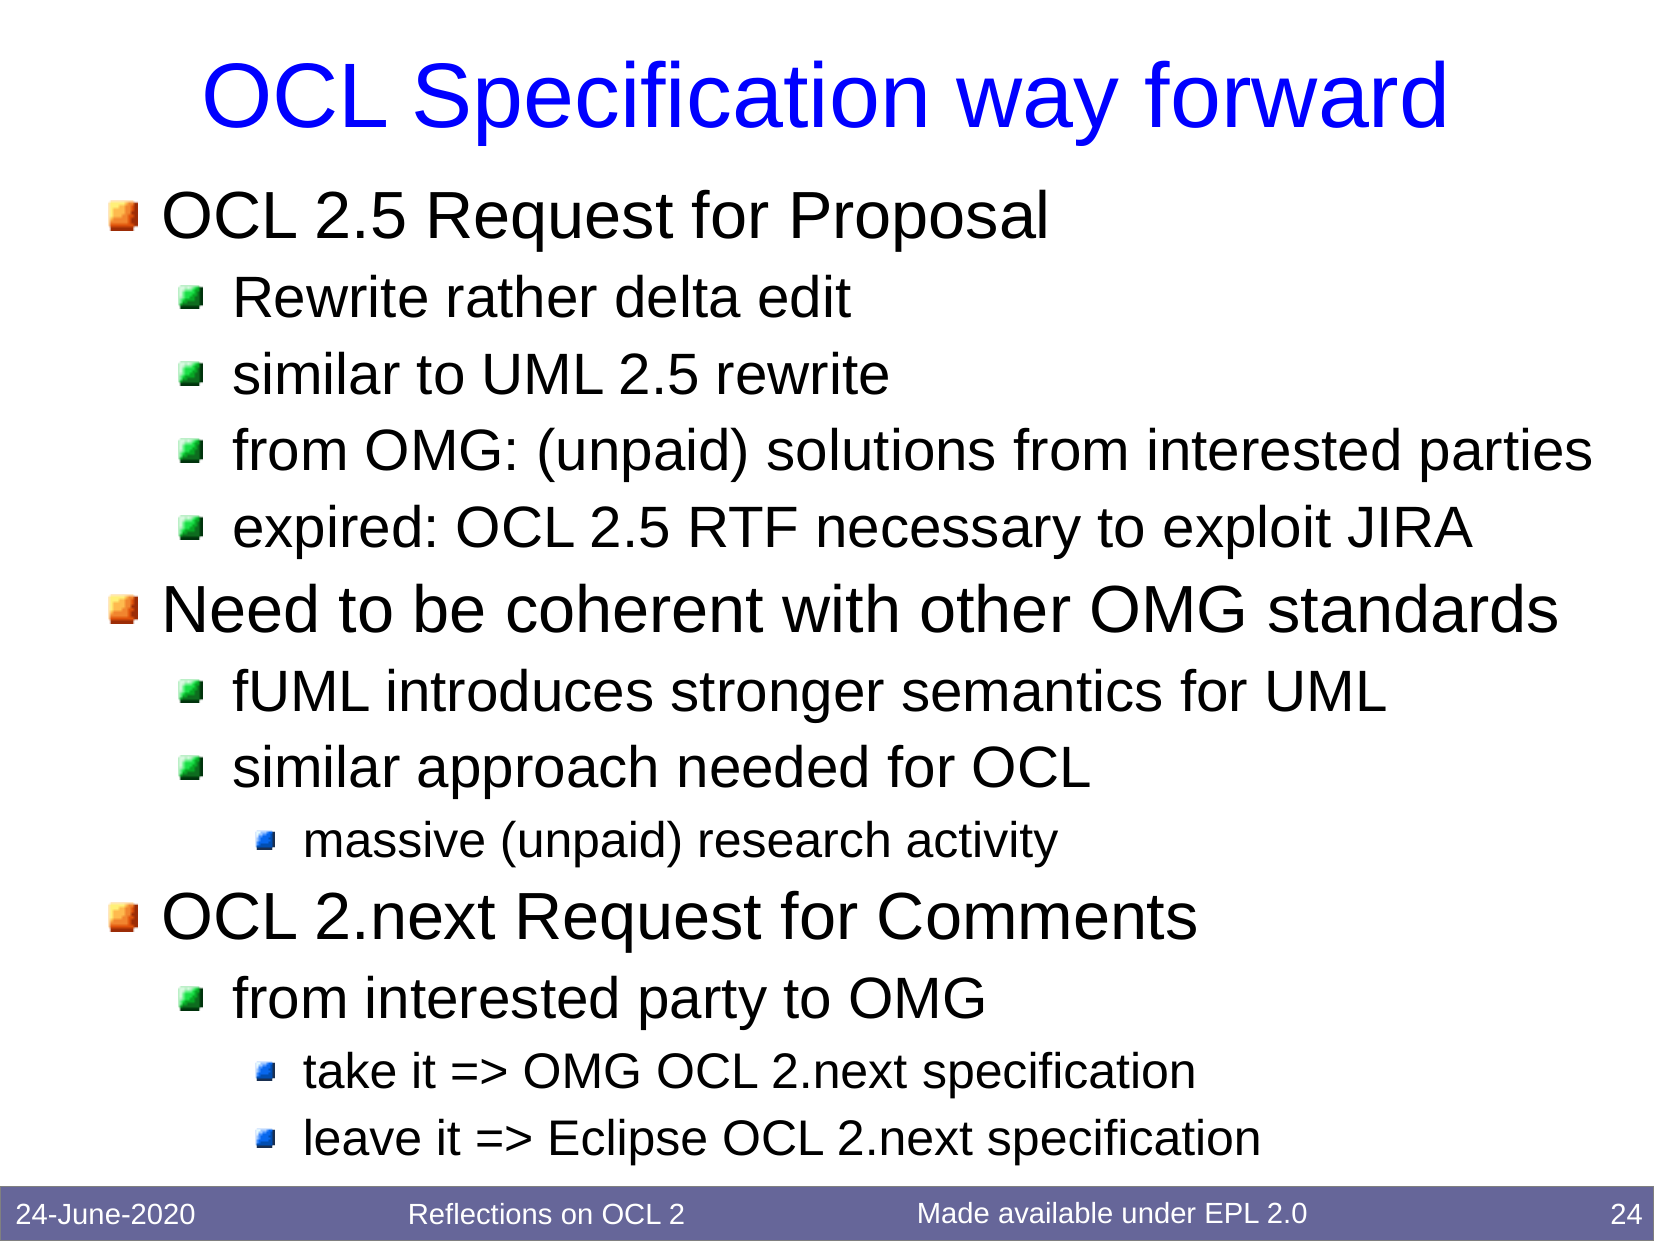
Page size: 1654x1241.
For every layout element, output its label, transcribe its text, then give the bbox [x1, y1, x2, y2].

title OCL Specification way forward [82, 44, 1571, 148]
list OCL 2.5 Request for Proposal Rewrite rather delta edit similar to UML 2.5 rewrite from OMG: (unpaid) solutions from interested parties expired: OCL 2.5 RTF necessary to exploit JIRA Need to be coherent with other OMG standards fUML introduces stronger semantics for UML similar approach needed for OCL massive (unpaid) research activity OCL 2.next Request for Comments from interested party to OMG take it => OMG OCL 2.next specification leave it => Eclipse OCL 2.next specification [90, 177, 1634, 1167]
